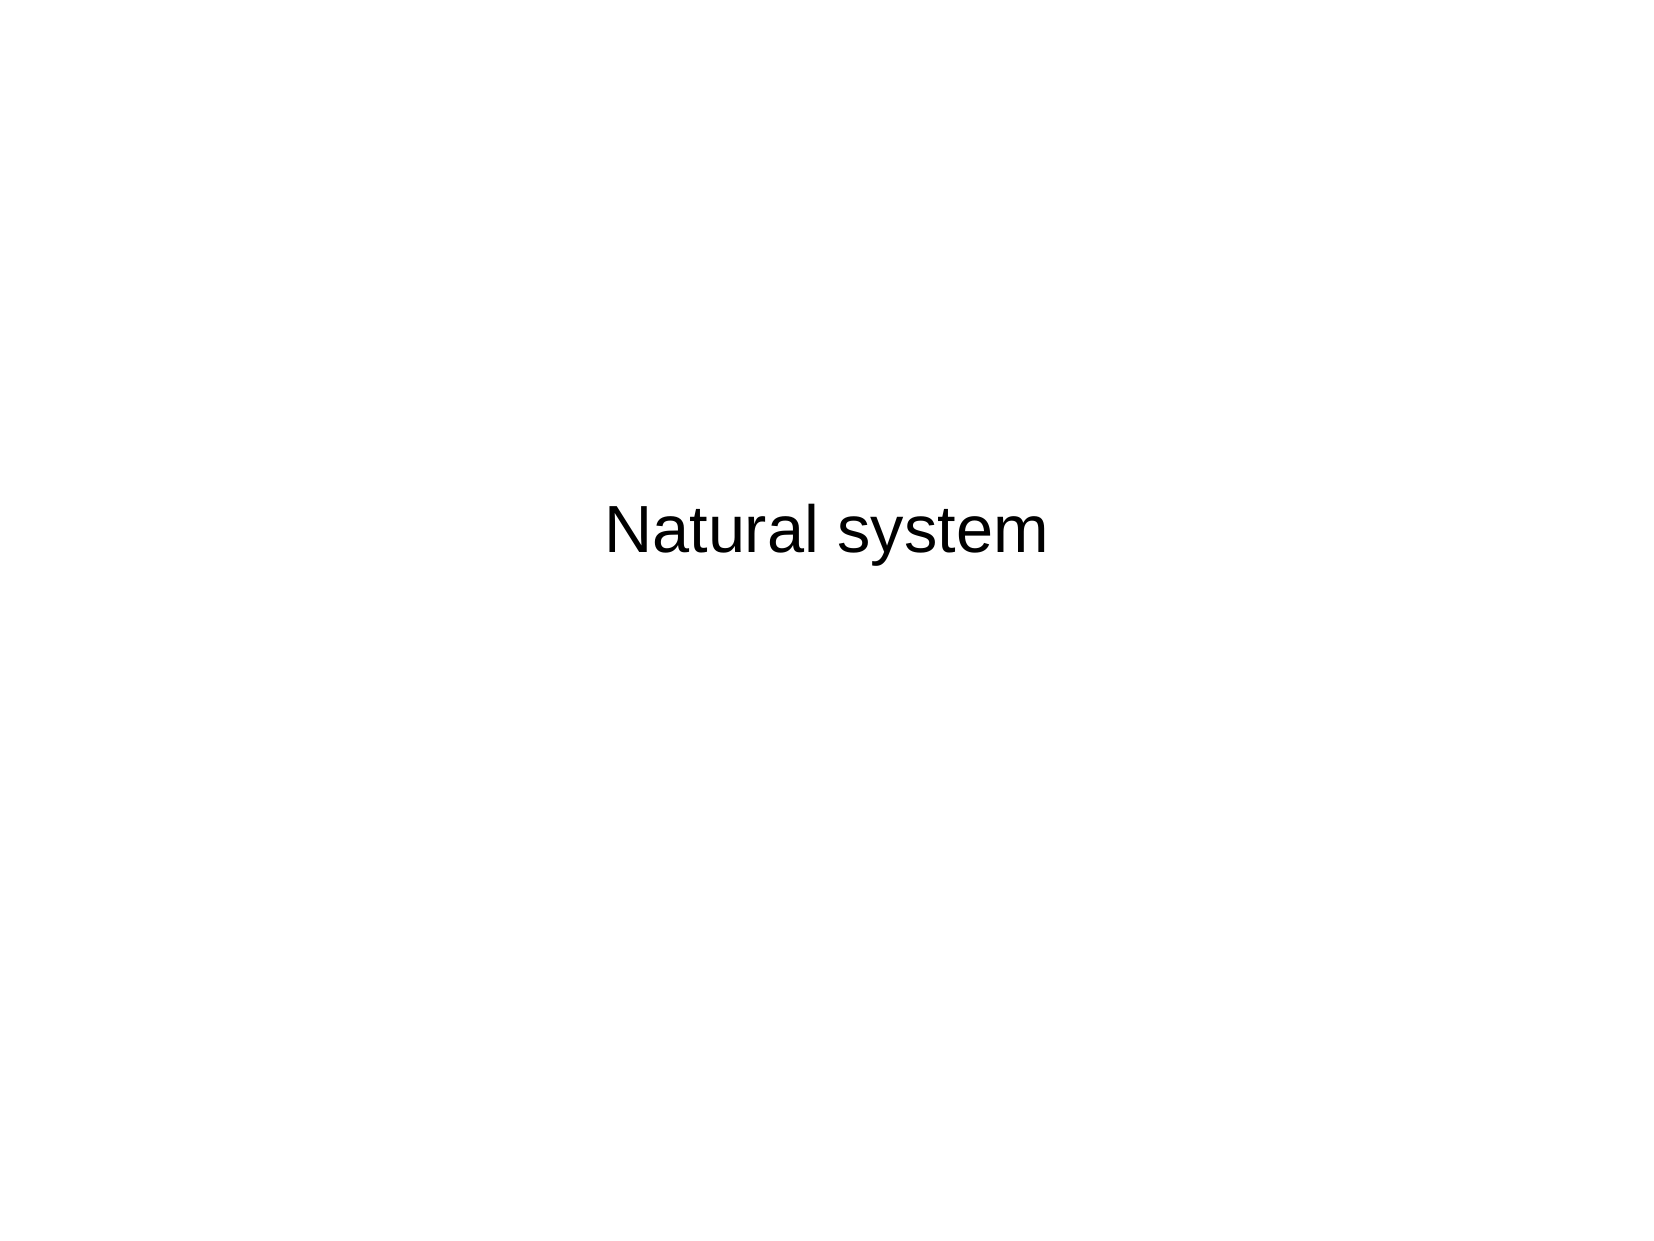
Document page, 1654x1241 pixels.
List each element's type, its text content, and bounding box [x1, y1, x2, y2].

subtitle Natural system [82, 49, 1571, 1010]
